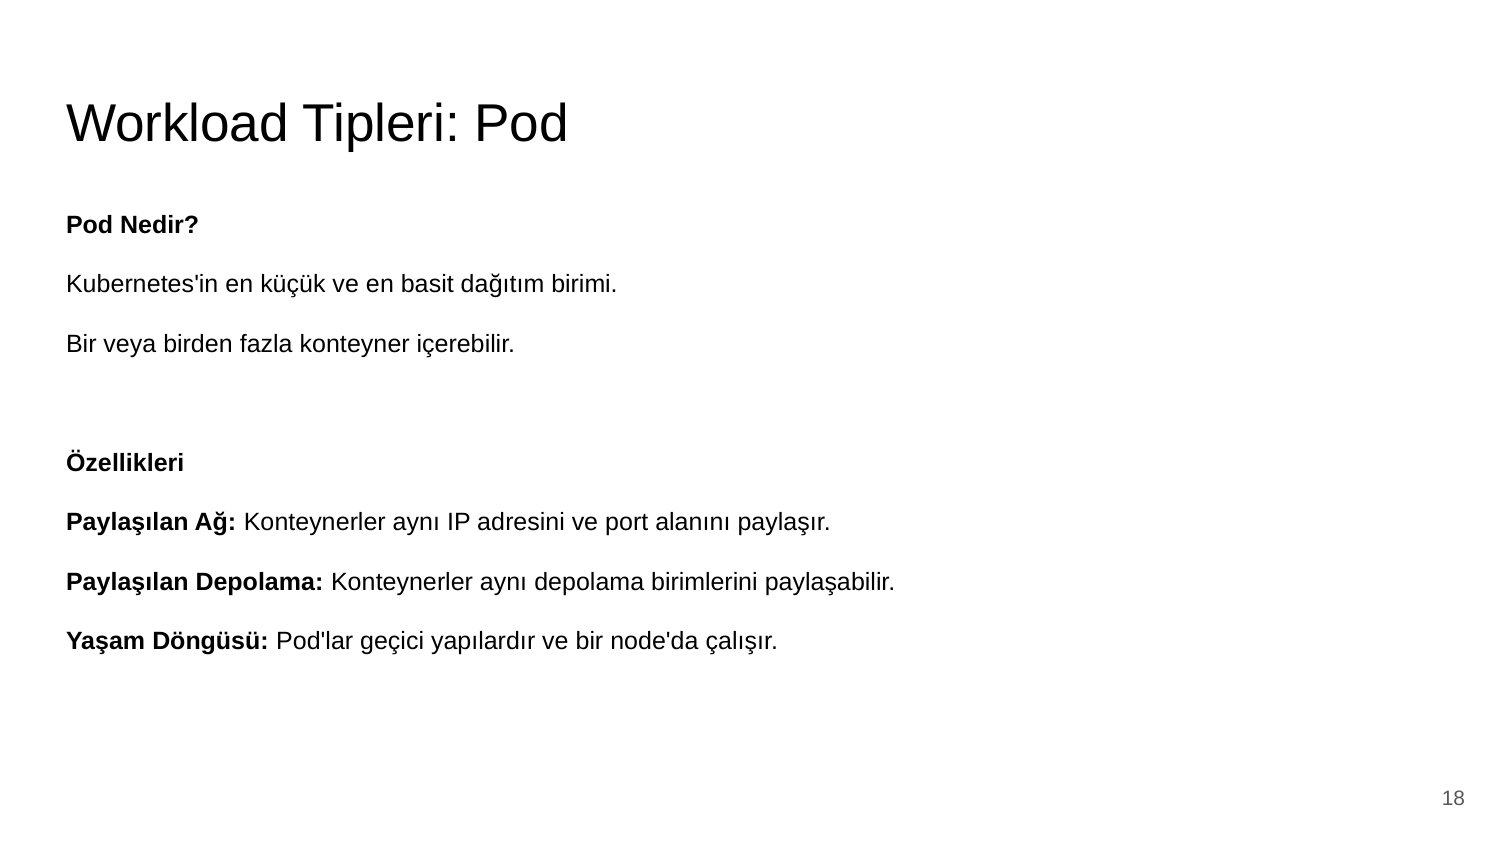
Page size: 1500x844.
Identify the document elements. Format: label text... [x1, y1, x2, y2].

list Pod Nedir? Kubernetes'in en küçük ve en basit dağıtım birimi. Bir veya birden fazla konteyner içerebilir. Özellikleri Paylaşılan Ağ: Konteynerler aynı IP adresini ve port alanını paylaşır. Paylaşılan Depolama: Konteynerler aynı depolama birimlerini paylaşabilir. Yaşam Döngüsü: Pod'lar geçici yapılardır ve bir node'da çalışır. [51, 189, 1449, 750]
title Workload Tipleri: Pod [51, 72, 1449, 167]
slide_number <number> [1389, 764, 1480, 830]
